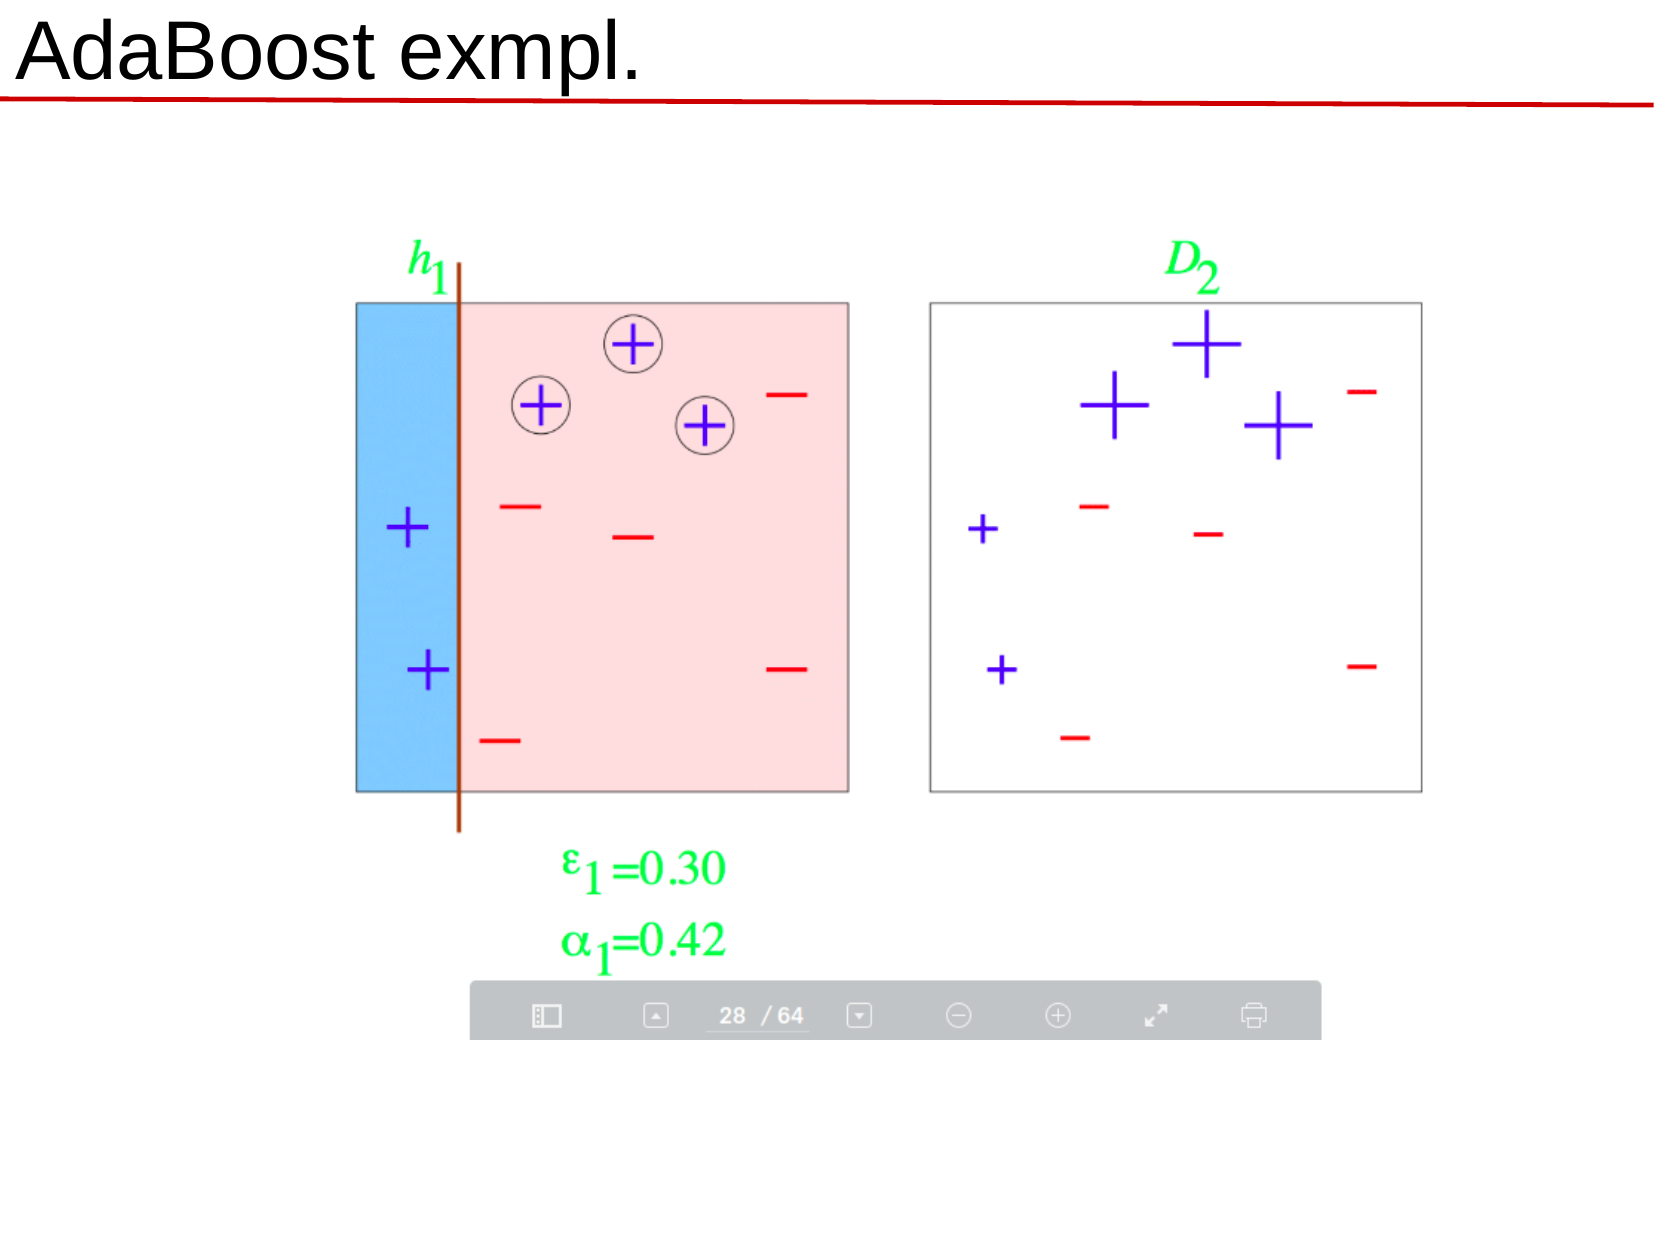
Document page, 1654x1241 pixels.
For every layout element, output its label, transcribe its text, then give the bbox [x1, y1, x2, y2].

title AdaBoost exmpl. [15, 3, 1504, 97]
picture [295, 194, 1531, 1040]
